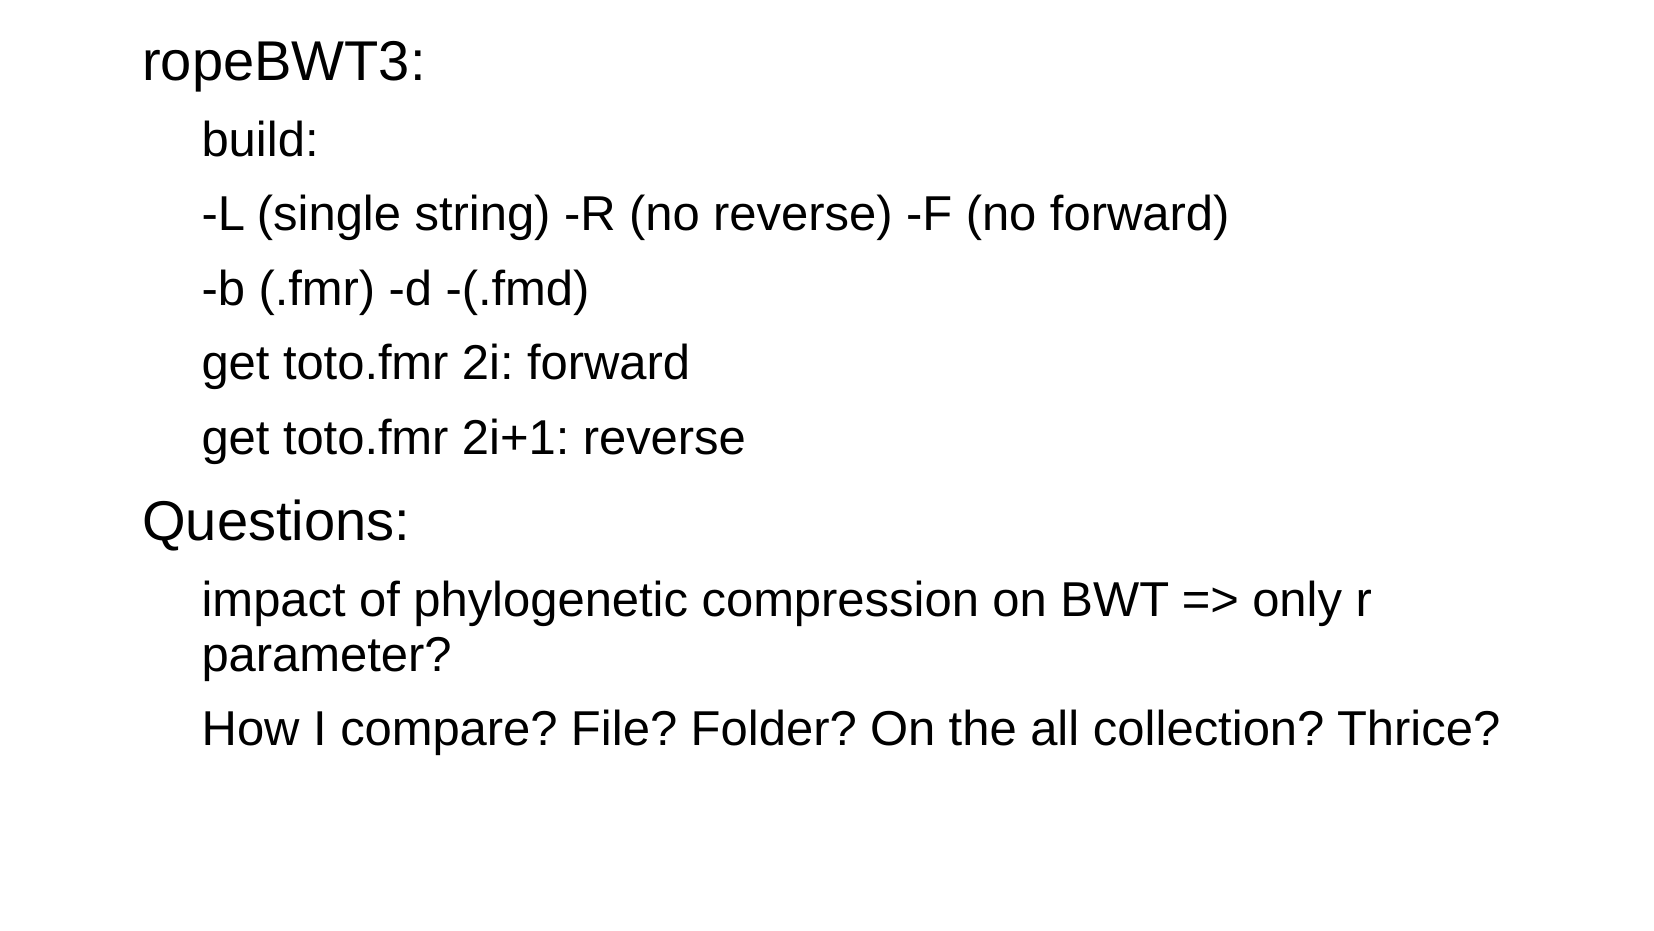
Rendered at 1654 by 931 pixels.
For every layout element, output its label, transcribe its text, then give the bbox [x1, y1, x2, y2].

list ropeBWT3: build: -L (single string) -R (no reverse) -F (no forward) -b (.fmr) -d -(.fmd) get toto.fmr 2i: forward get toto.fmr 2i+1: reverse Questions: impact of phylogenetic compression on BWT => only r parameter? How I compare? File? Folder? On the all collection? Thrice? [82, 29, 1571, 758]
